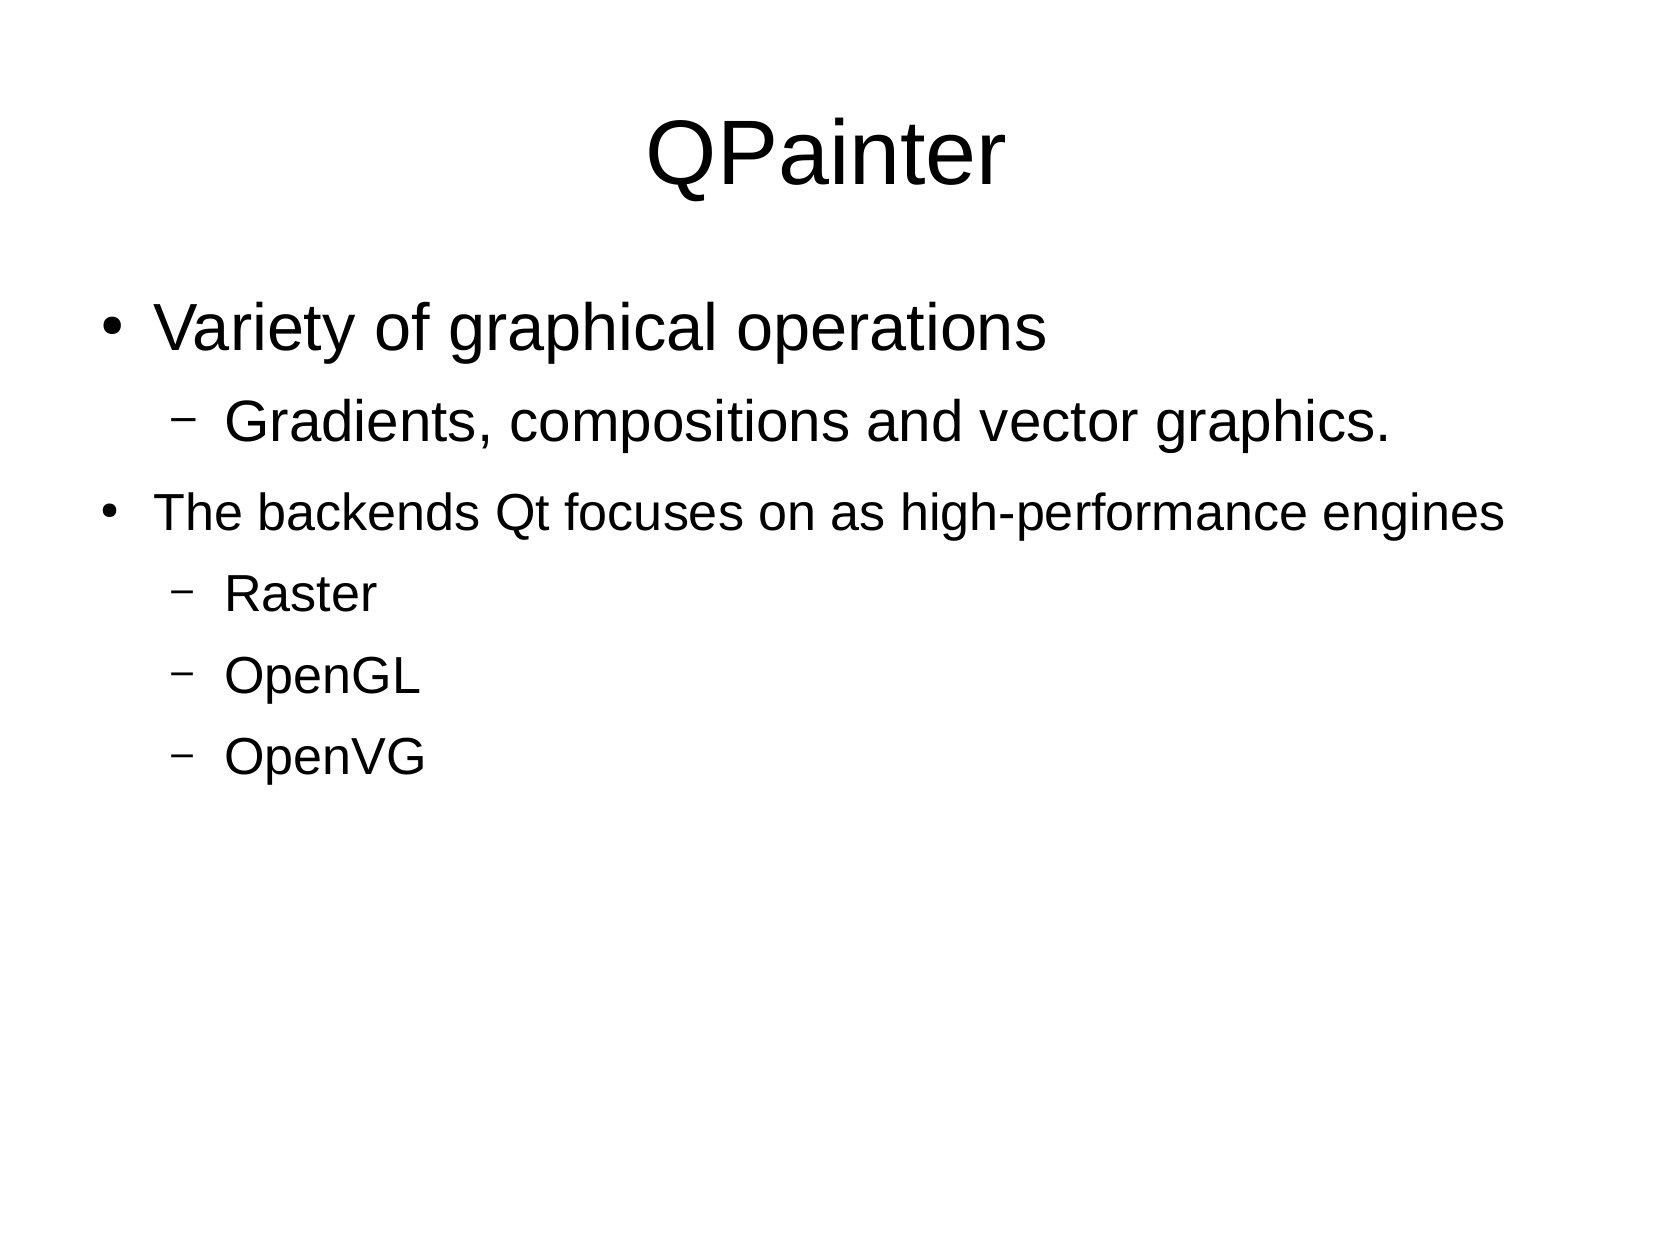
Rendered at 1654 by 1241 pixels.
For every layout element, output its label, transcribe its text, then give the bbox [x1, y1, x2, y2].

title QPainter [82, 49, 1571, 257]
list Variety of graphical operations Gradients, compositions and vector graphics. The backends Qt focuses on as high-performance engines Raster OpenGL OpenVG [82, 290, 1571, 1010]
